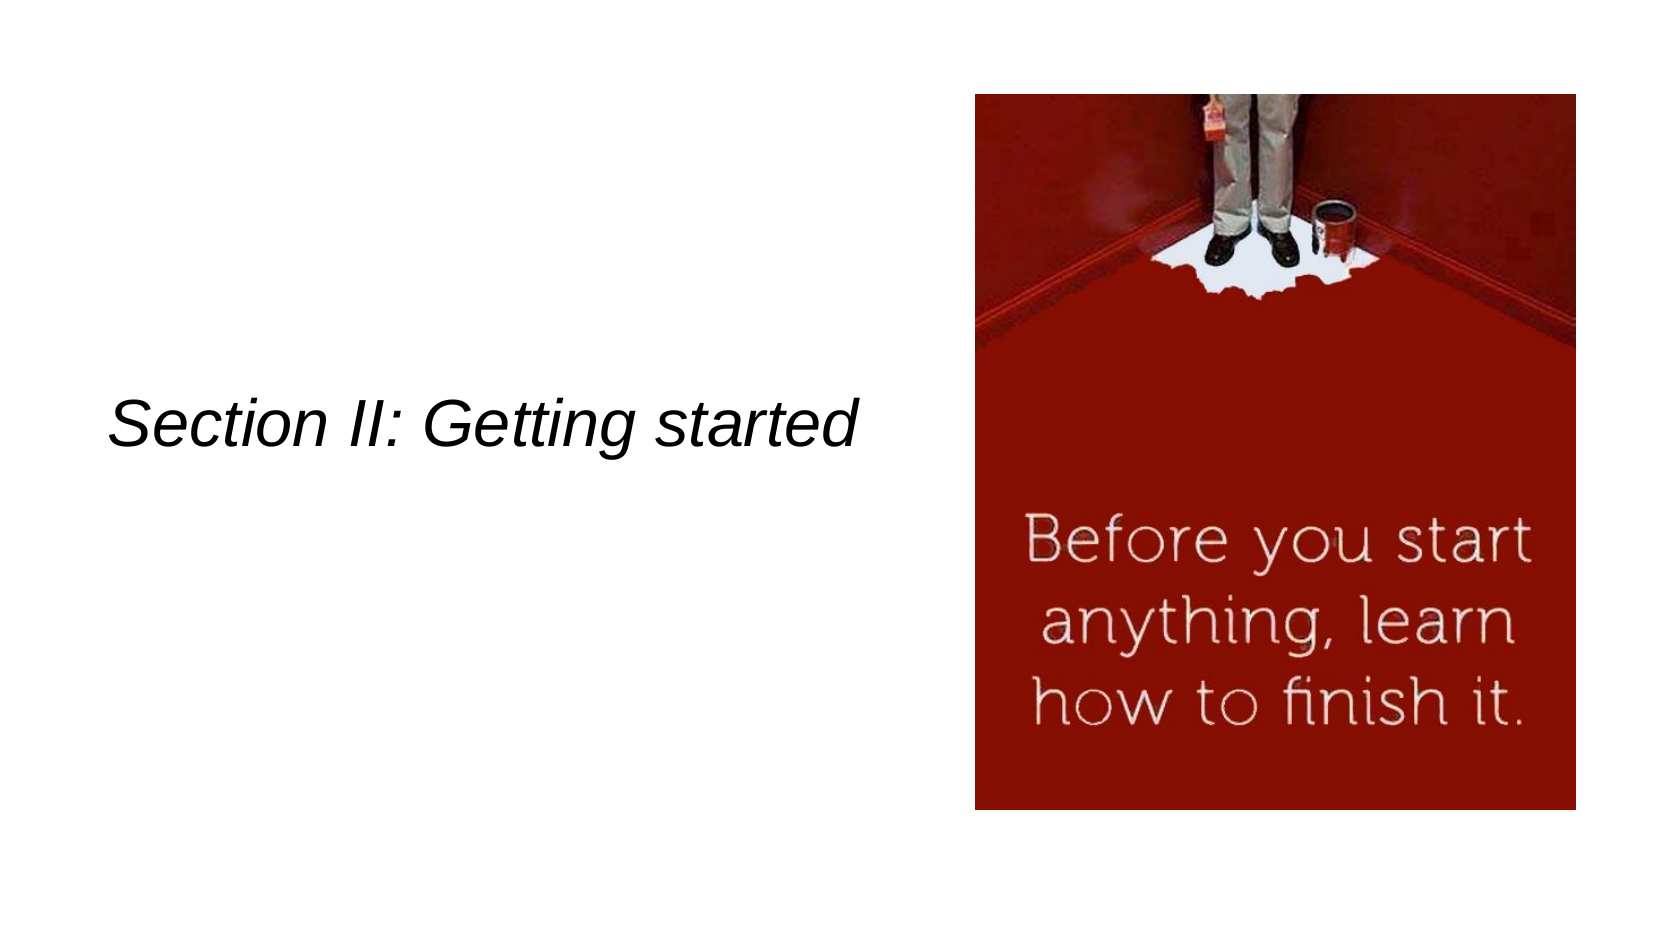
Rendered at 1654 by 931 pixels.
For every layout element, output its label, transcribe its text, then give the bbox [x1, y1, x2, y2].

list Section II: Getting started [82, 217, 886, 631]
picture [975, 94, 1576, 811]
